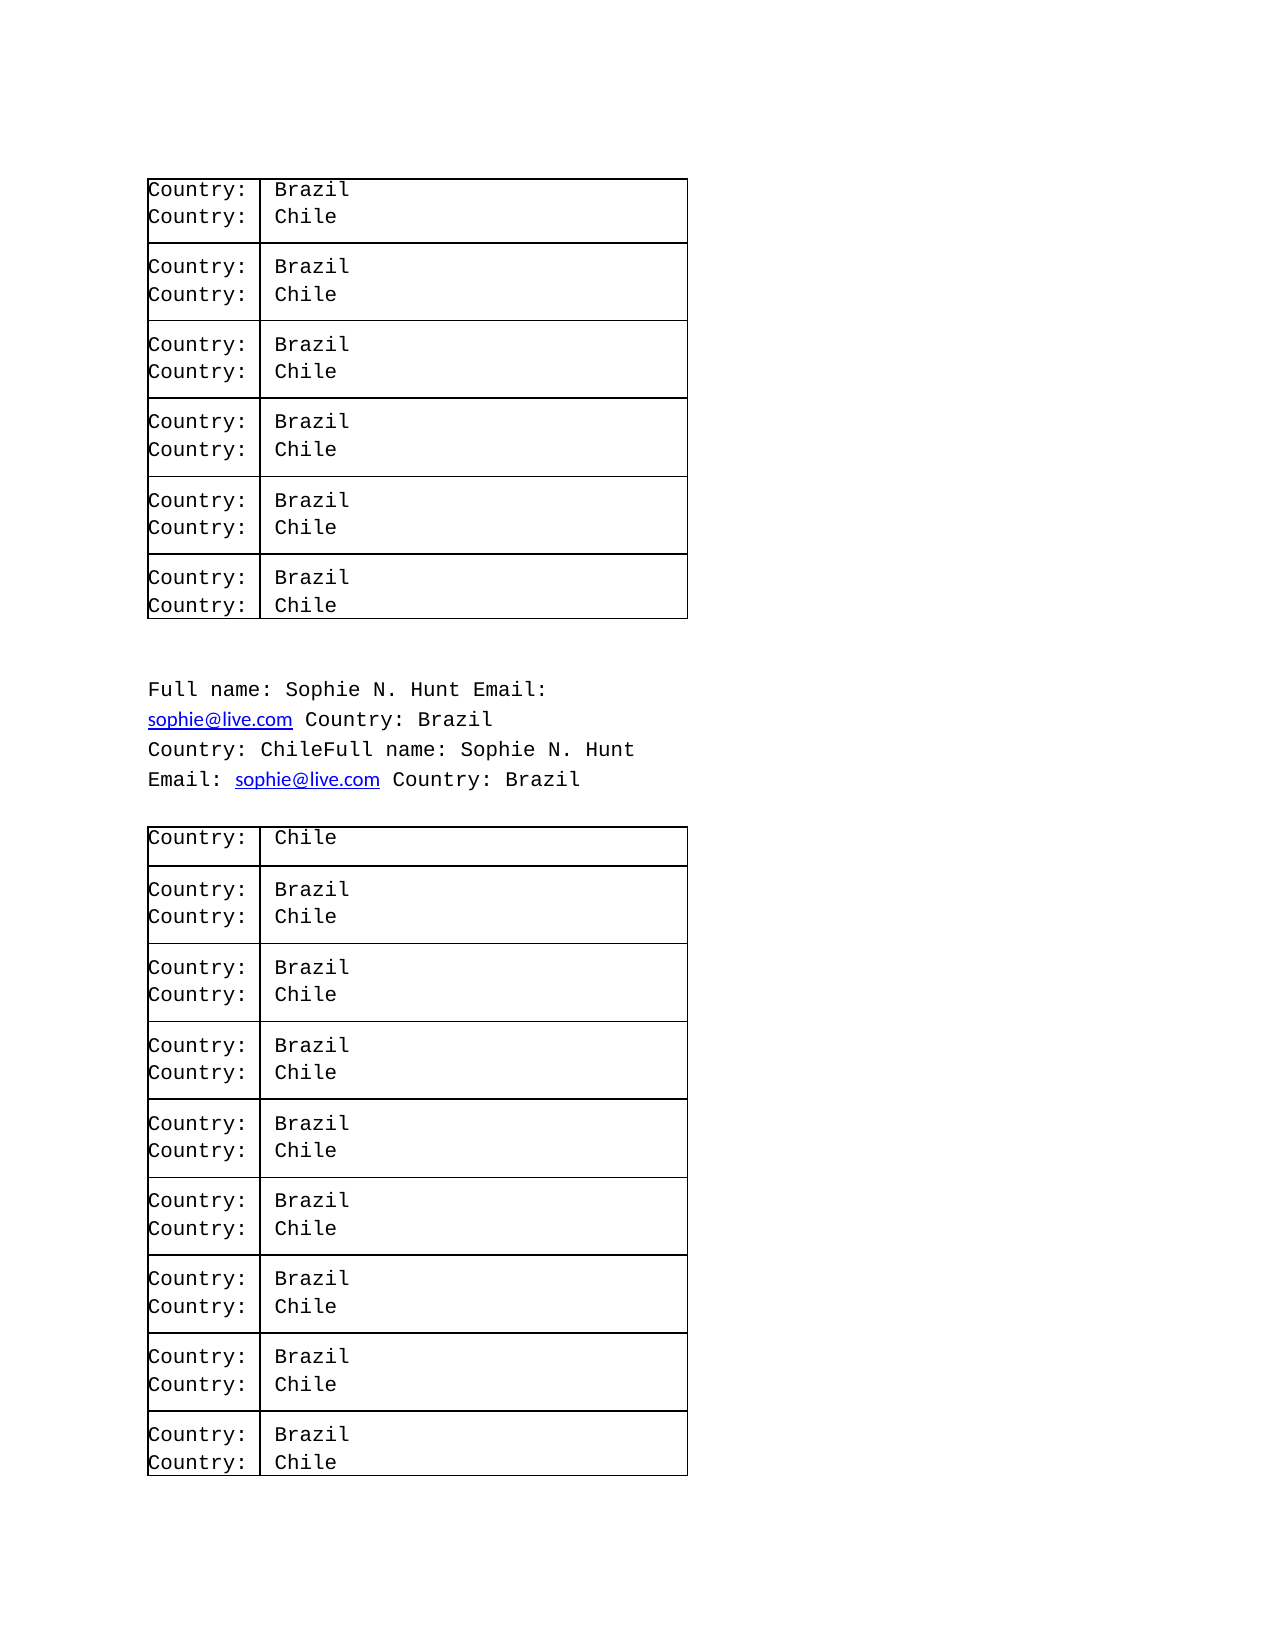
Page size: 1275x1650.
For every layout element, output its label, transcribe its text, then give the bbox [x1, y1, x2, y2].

table_cell Country: Country: [149, 1100, 259, 1177]
table_cell Brazil Chile [261, 1256, 687, 1332]
table_cell Brazil Chile [261, 321, 687, 397]
table_cell Country: Country: [149, 867, 259, 943]
table_cell Country: Country: [149, 477, 259, 553]
table_cell Brazil Chile [261, 1334, 687, 1410]
table_cell Brazil Chile [261, 944, 687, 1021]
table_cell Country: Country: [149, 321, 259, 397]
table_cell Brazil Chile [261, 1412, 687, 1475]
table_cell Brazil Chile [261, 399, 687, 476]
table_cell Brazil Chile [261, 244, 687, 320]
table_header Chile [261, 828, 687, 865]
table_header Country: [149, 828, 259, 865]
table_cell Country: Country: [149, 1178, 259, 1254]
table_cell Country: Country: [149, 1412, 259, 1475]
table_cell Brazil Chile [261, 555, 687, 618]
table_cell Country: Country: [149, 399, 259, 476]
table_header Brazil Chile [261, 180, 687, 242]
table_header Country: Country: [149, 180, 259, 242]
text_box Full name: Sophie N. Hunt Email: sophie@live.com Country: Brazil Country: ChileFull name: Sophie N. Hunt Email: sophie@live.com Country: Brazil [147, 671, 688, 826]
table_cell Brazil Chile [261, 1178, 687, 1254]
table_cell Country: Country: [149, 1256, 259, 1332]
table_cell Country: Country: [149, 244, 259, 320]
table_cell Country: Country: [149, 555, 259, 618]
table_cell Brazil Chile [261, 1100, 687, 1177]
table_cell Country: Country: [149, 1022, 259, 1098]
table_cell Country: Country: [149, 944, 259, 1021]
table_cell Brazil Chile [261, 867, 687, 943]
table_cell Brazil Chile [261, 1022, 687, 1098]
table_cell Country: Country: [149, 1334, 259, 1410]
table_cell Brazil Chile [261, 477, 687, 553]
